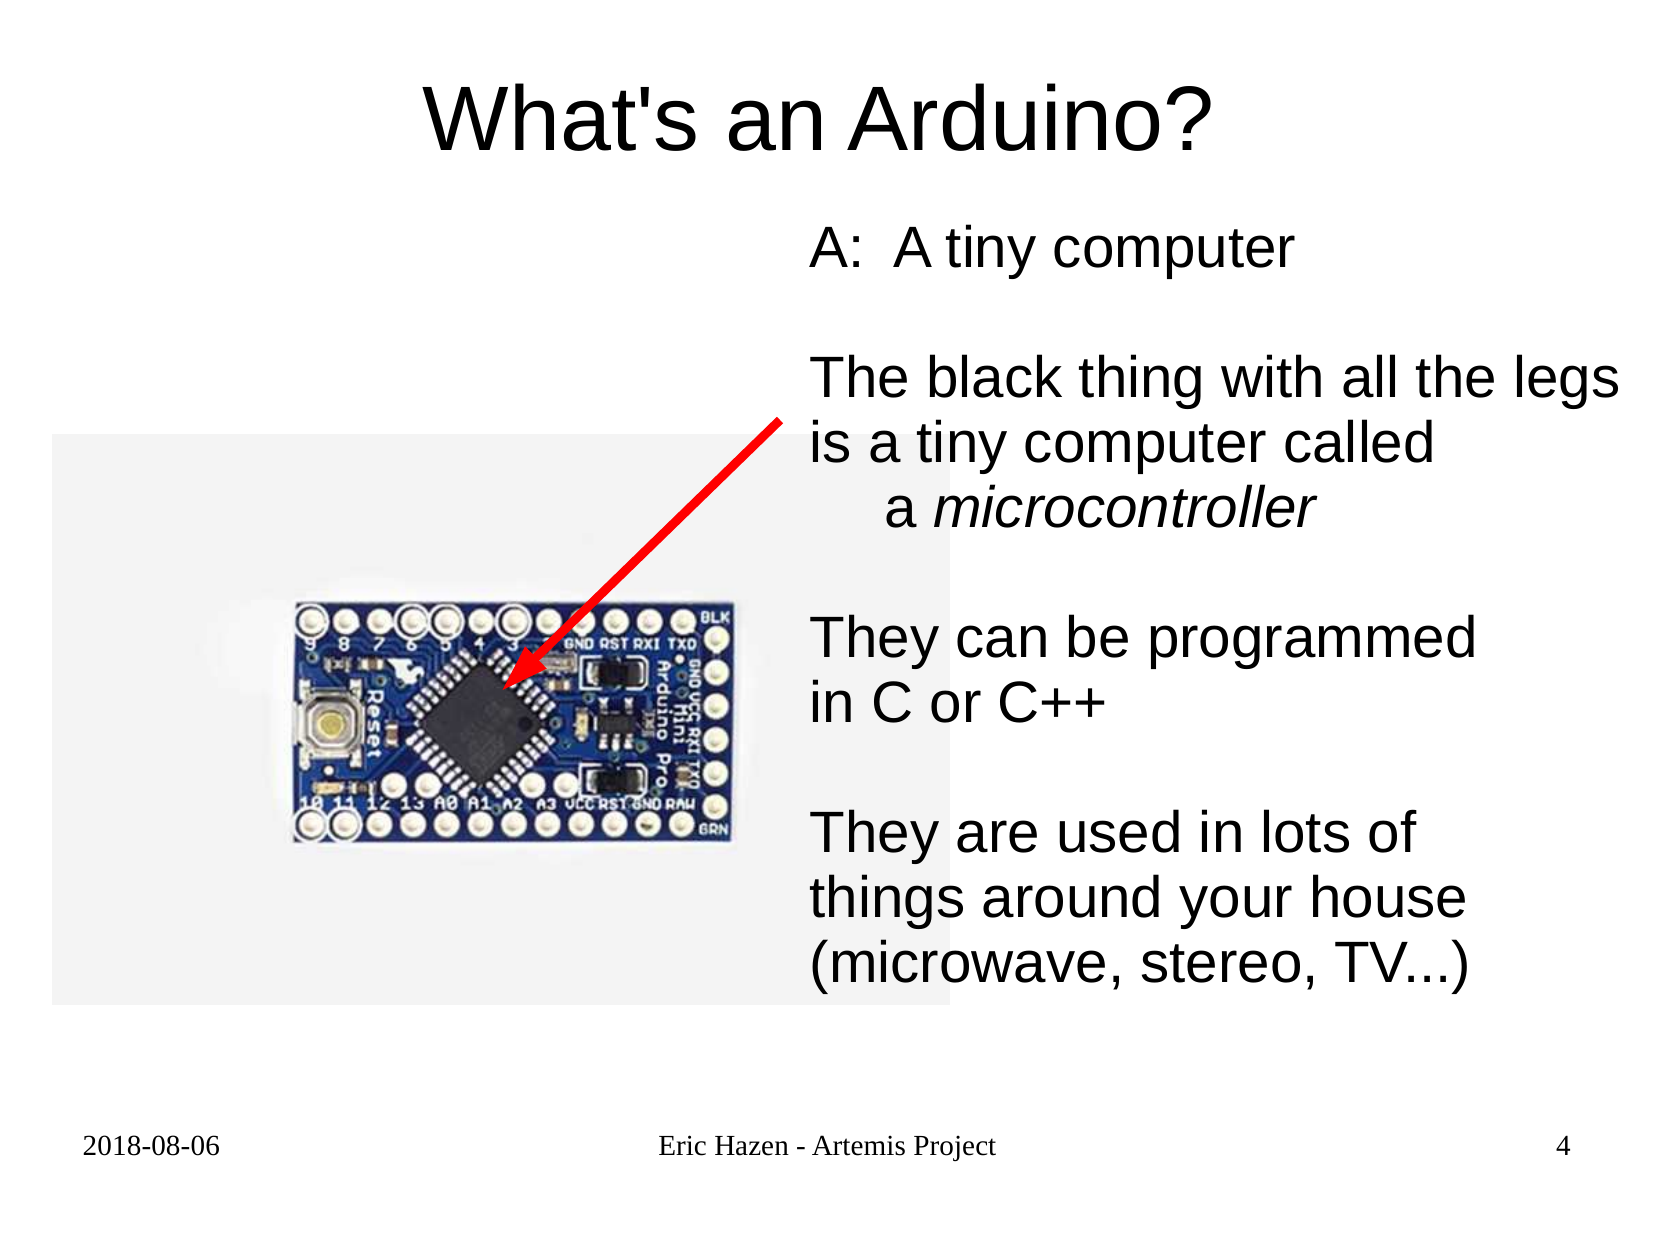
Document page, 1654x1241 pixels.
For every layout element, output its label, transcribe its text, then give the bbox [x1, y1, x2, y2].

title What's an Arduino? [75, 15, 1564, 223]
text_box A: A tiny computer The black thing with all the legs is a tiny computer called a microcontroller They can be programmed in C or C++ They are used in lots of things around your house (microwave, stereo, TV...) [795, 207, 1637, 1071]
picture [52, 434, 795, 1006]
